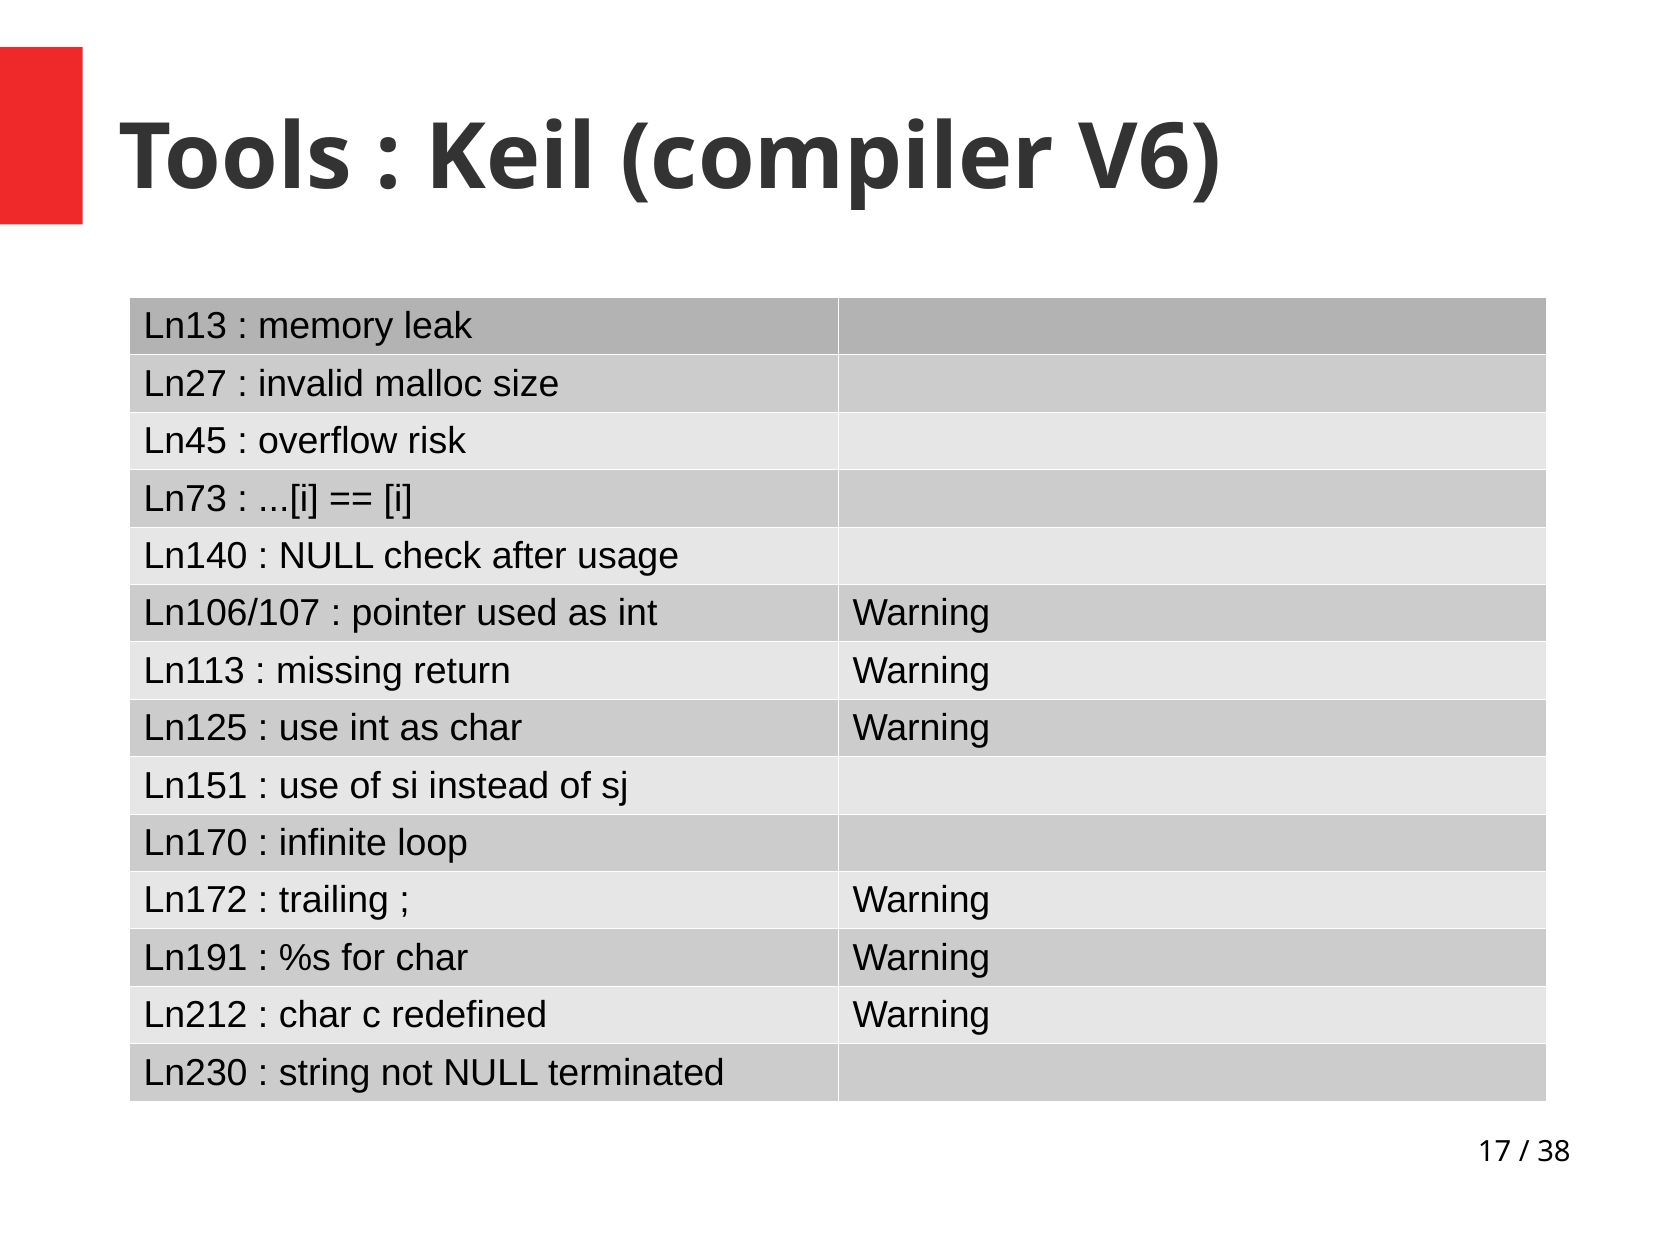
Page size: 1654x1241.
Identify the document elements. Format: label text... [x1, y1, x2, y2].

table_cell [839, 1044, 1546, 1101]
table_cell Warning [839, 987, 1546, 1043]
table_cell [839, 470, 1546, 527]
table_cell [839, 815, 1546, 871]
table_cell Warning [839, 642, 1546, 699]
table_cell Ln140 : NULL check after usage [130, 528, 838, 584]
table_cell [839, 413, 1546, 469]
table_cell Ln230 : string not NULL terminated [130, 1044, 838, 1101]
table_cell [839, 528, 1546, 584]
table_cell Ln45 : overflow risk [130, 413, 838, 469]
table_cell Ln106/107 : pointer used as int [130, 585, 838, 641]
table_cell [839, 355, 1546, 412]
title Tools : Keil (compiler V6) [118, 49, 1571, 257]
table_cell Ln151 : use of si instead of sj [130, 757, 838, 814]
table_cell Ln212 : char c redefined [130, 987, 838, 1043]
table_cell Ln113 : missing return [130, 642, 838, 699]
table_cell Warning [839, 929, 1546, 986]
table_cell Ln27 : invalid malloc size [130, 355, 838, 412]
table_cell [839, 757, 1546, 814]
table_cell Warning [839, 872, 1546, 928]
table_header [839, 298, 1546, 354]
table_cell Ln125 : use int as char [130, 700, 838, 756]
table_cell Warning [839, 700, 1546, 756]
table_cell Ln191 : %s for char [130, 929, 838, 986]
table_header Ln13 : memory leak [130, 298, 838, 354]
table_cell Warning [839, 585, 1546, 641]
table_cell Ln172 : trailing ; [130, 872, 838, 928]
table_cell Ln73 : ...[i] == [i] [130, 470, 838, 527]
table_cell Ln170 : infinite loop [130, 815, 838, 871]
